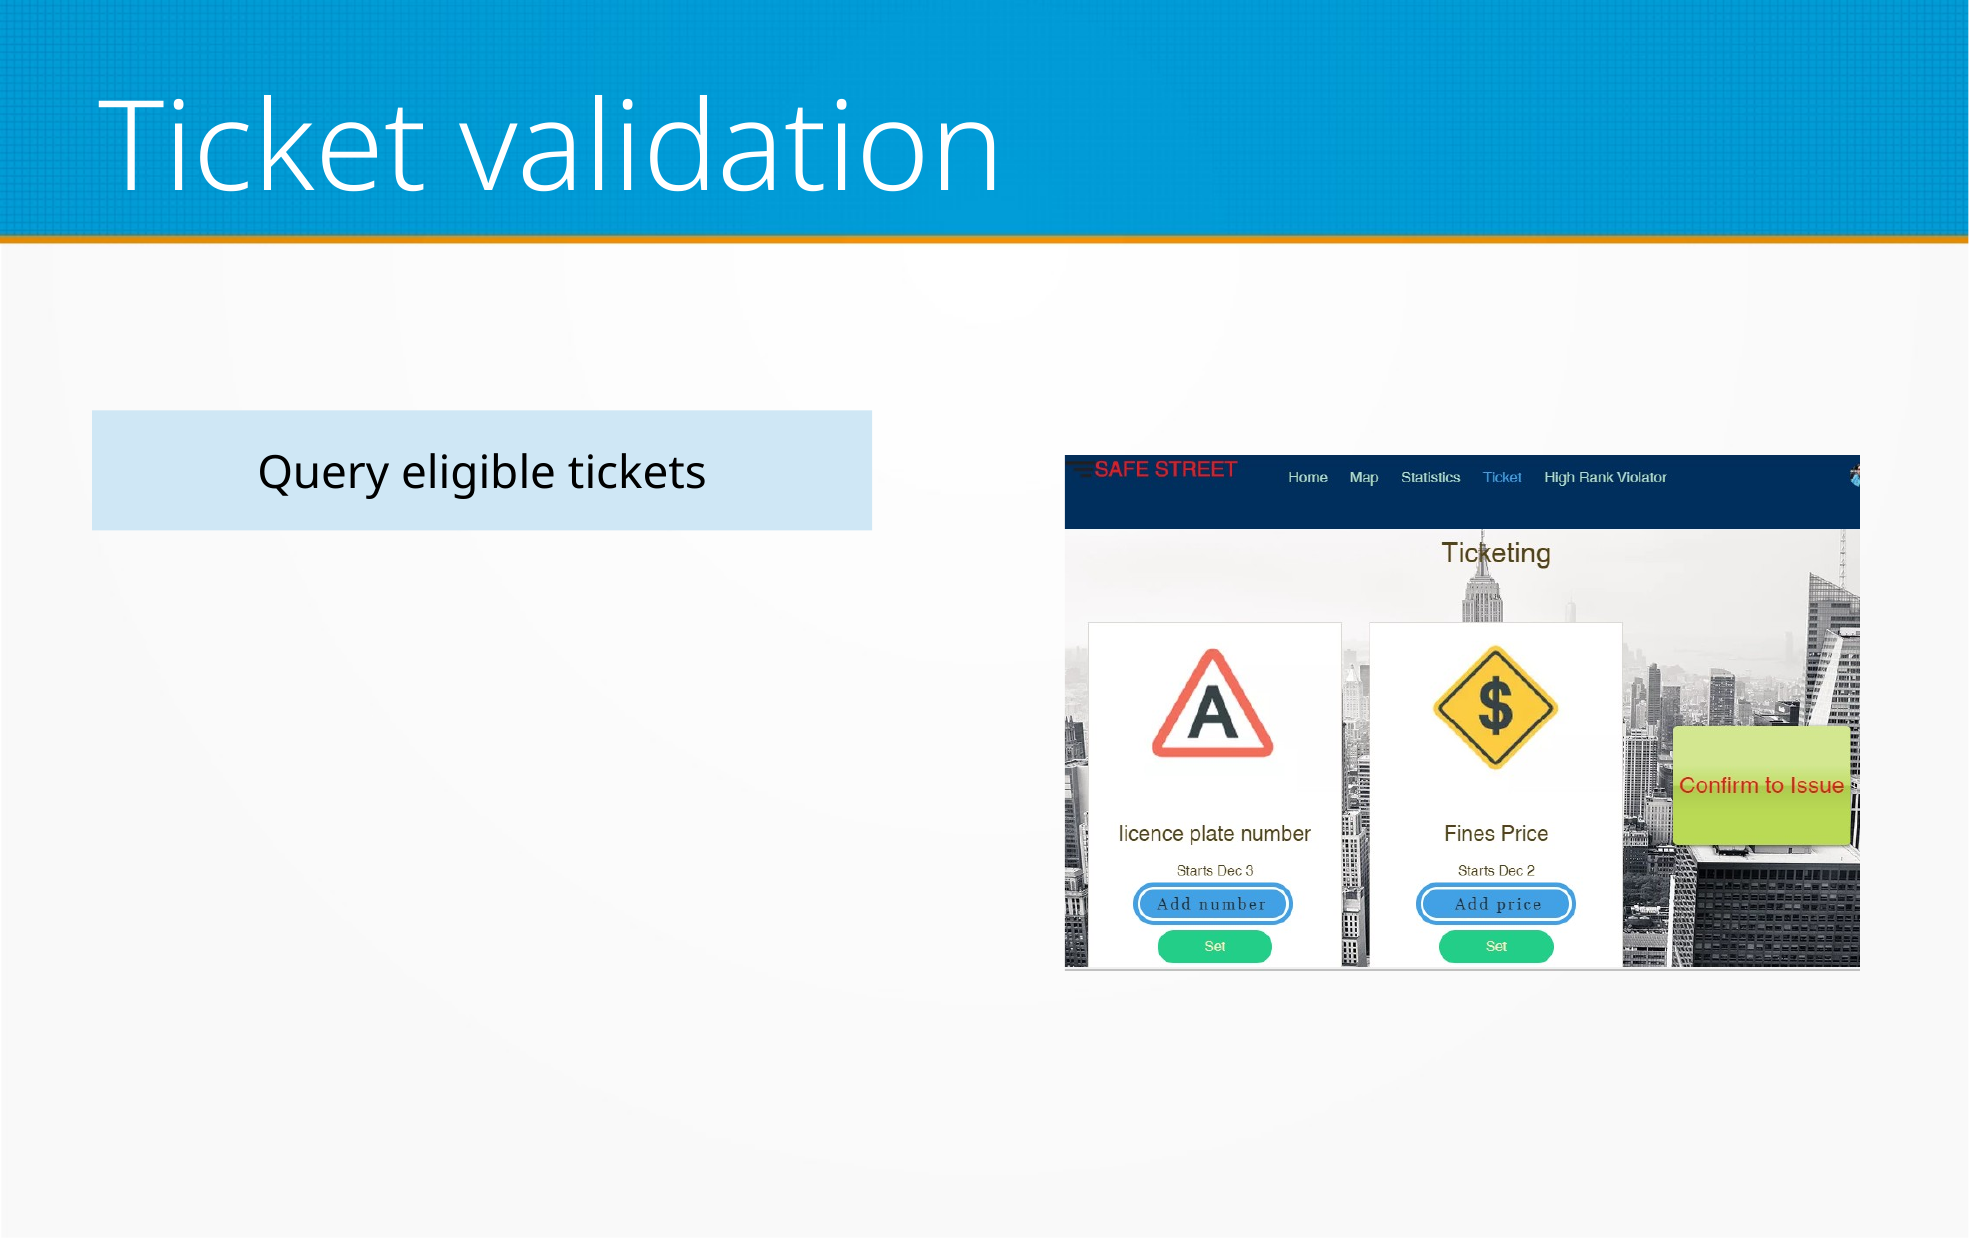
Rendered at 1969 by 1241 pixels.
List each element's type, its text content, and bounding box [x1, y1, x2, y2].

text_box Query eligible tickets [92, 410, 873, 531]
title Ticket validation [98, 19, 1870, 227]
picture [0, 233, 1969, 1241]
